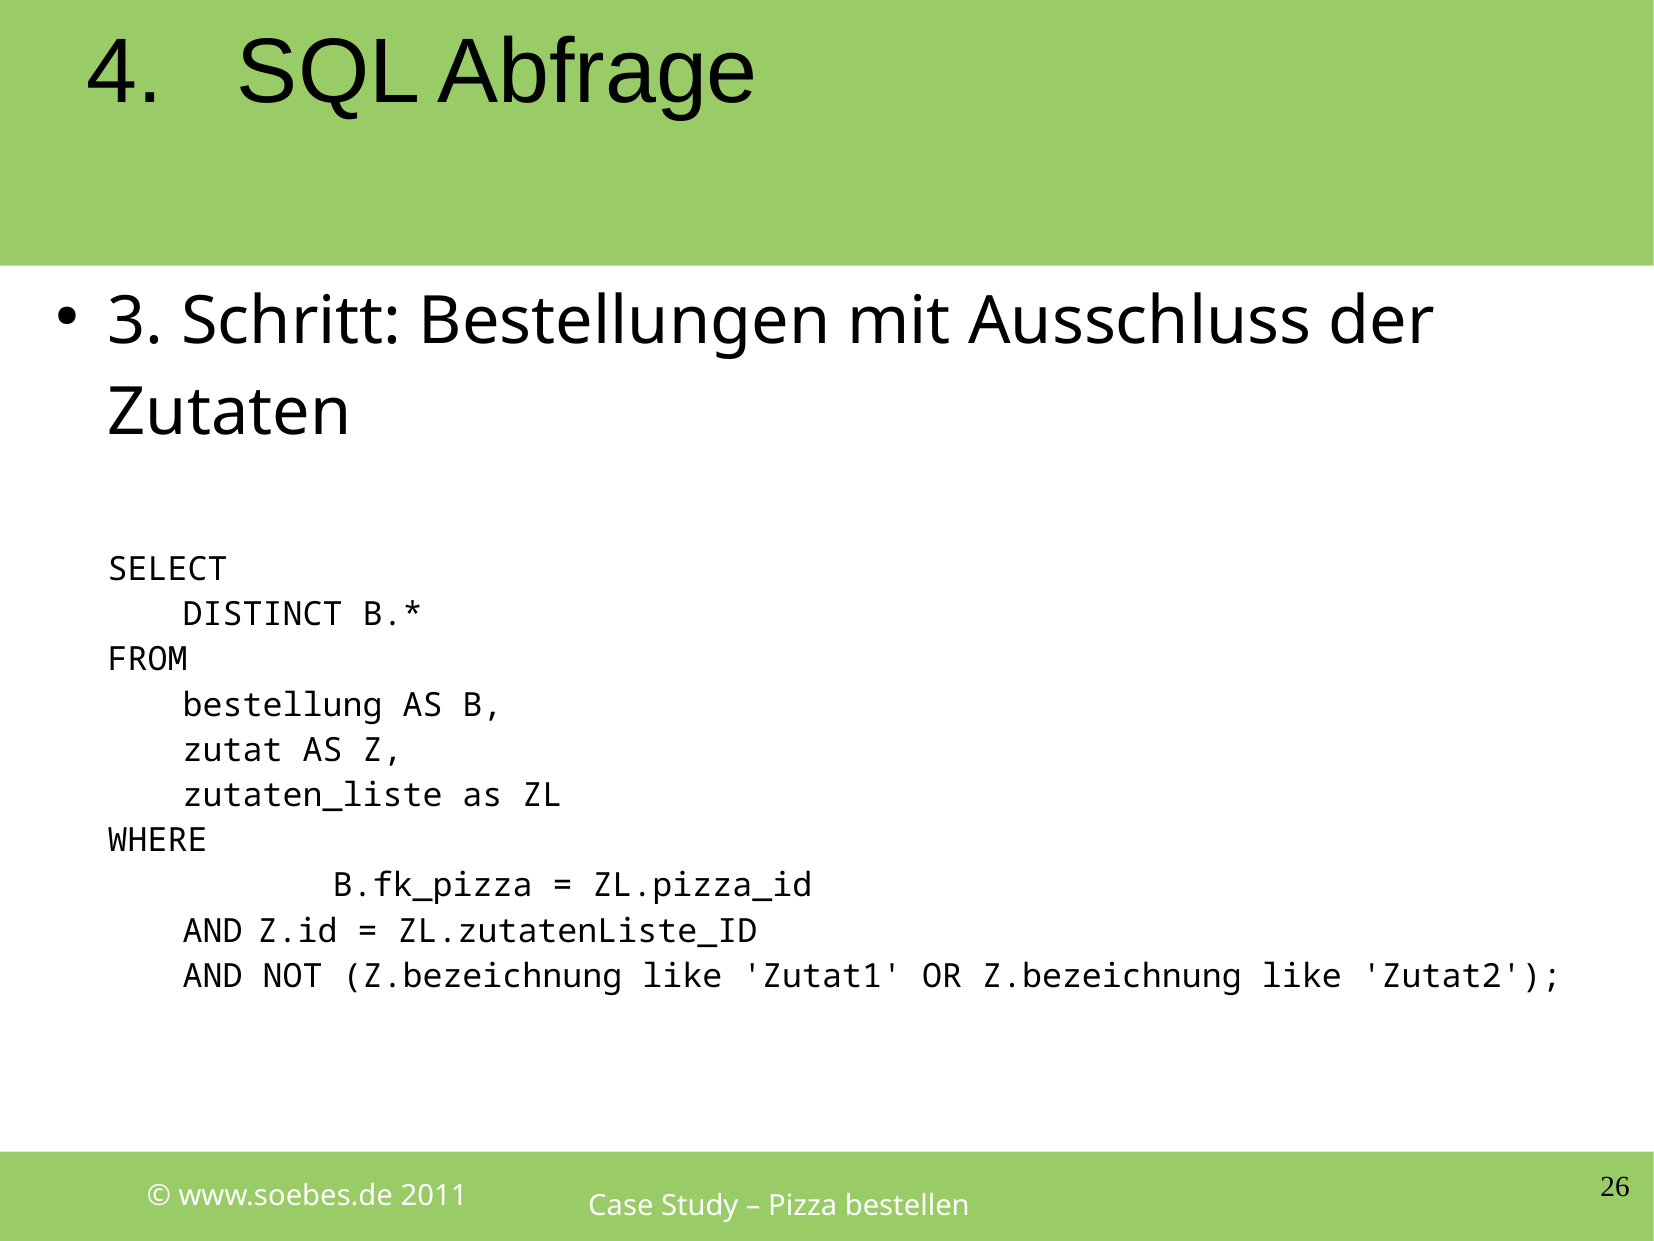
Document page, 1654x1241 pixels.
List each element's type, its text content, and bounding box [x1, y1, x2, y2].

list 3. Schritt: Bestellungen mit Ausschluss der Zutaten SELECT DISTINCT B.* FROM bestellung AS B, zutat AS Z, zutaten_liste as ZL WHERE B.fk_pizza = ZL.pizza_id AND Z.id = ZL.zutatenListe_ID AND NOT (Z.bezeichnung like 'Zutat1' OR Z.bezeichnung like 'Zutat2'); [37, 272, 1613, 1091]
title 4. SQL Abfrage [86, 17, 1576, 226]
